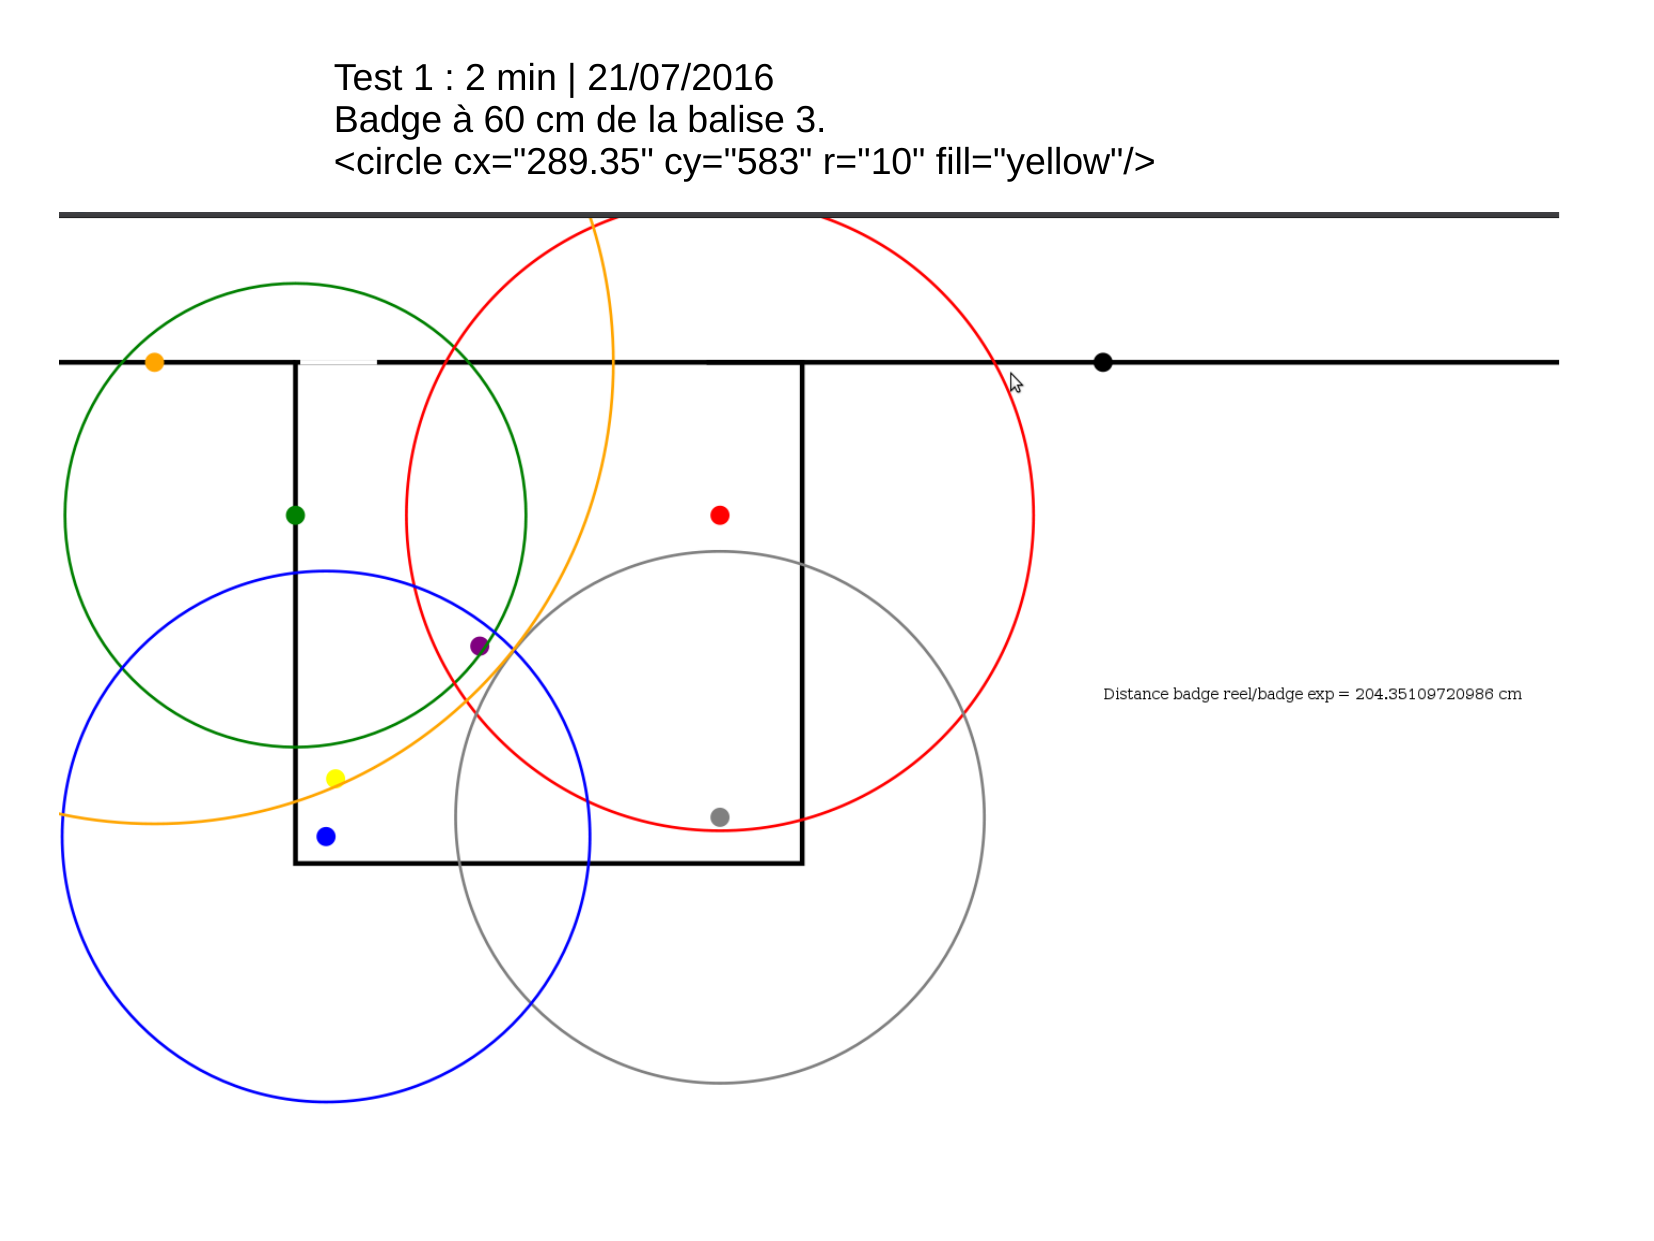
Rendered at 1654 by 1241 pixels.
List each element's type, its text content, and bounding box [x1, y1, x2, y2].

text_box Test 1 : 2 min | 21/07/2016 Badge à 60 cm de la balise 3. <circle cx="289.35" cy="583" r="10" fill="yellow"/> [319, 49, 1180, 191]
picture [59, 212, 1560, 1111]
